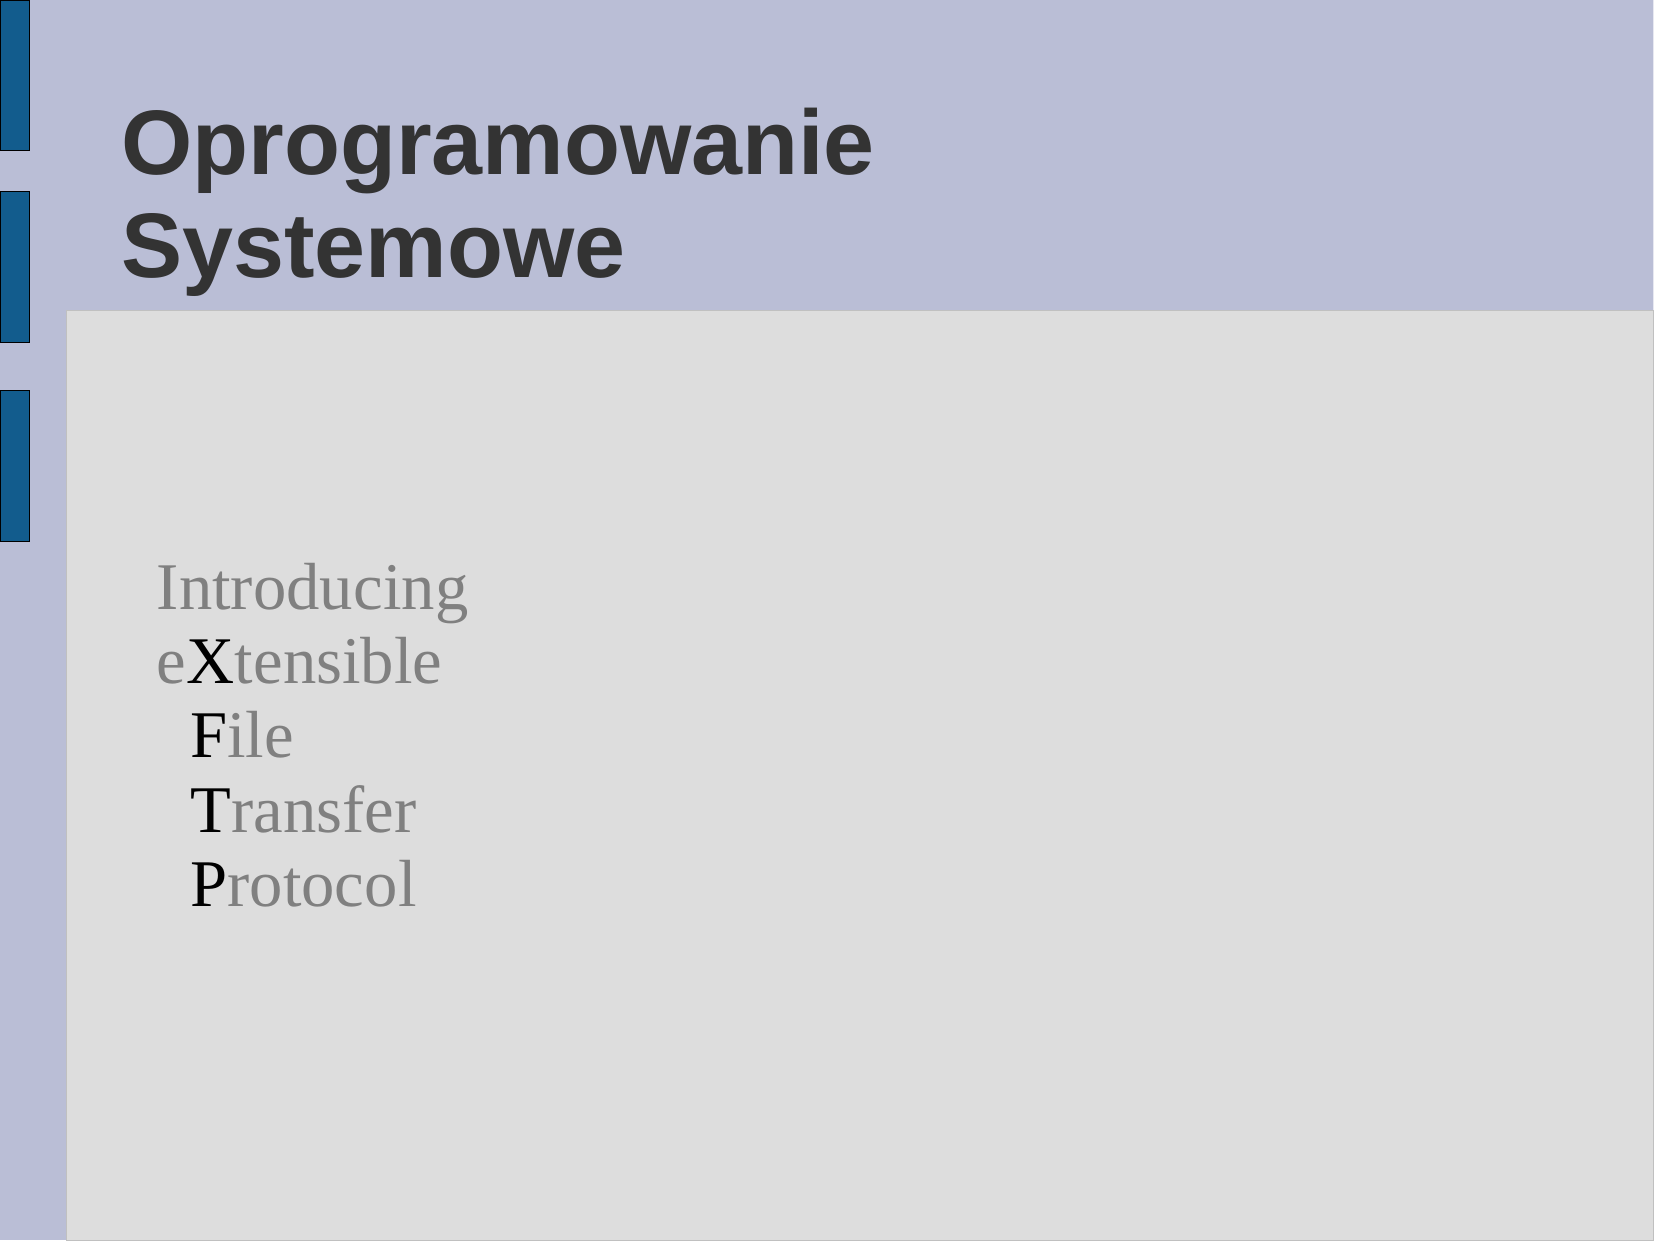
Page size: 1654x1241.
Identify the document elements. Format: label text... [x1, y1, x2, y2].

title Oprogramowanie Systemowe [121, 91, 1534, 299]
subtitle Introducing eXtensible File Transfer Protocol [121, 344, 1534, 1127]
